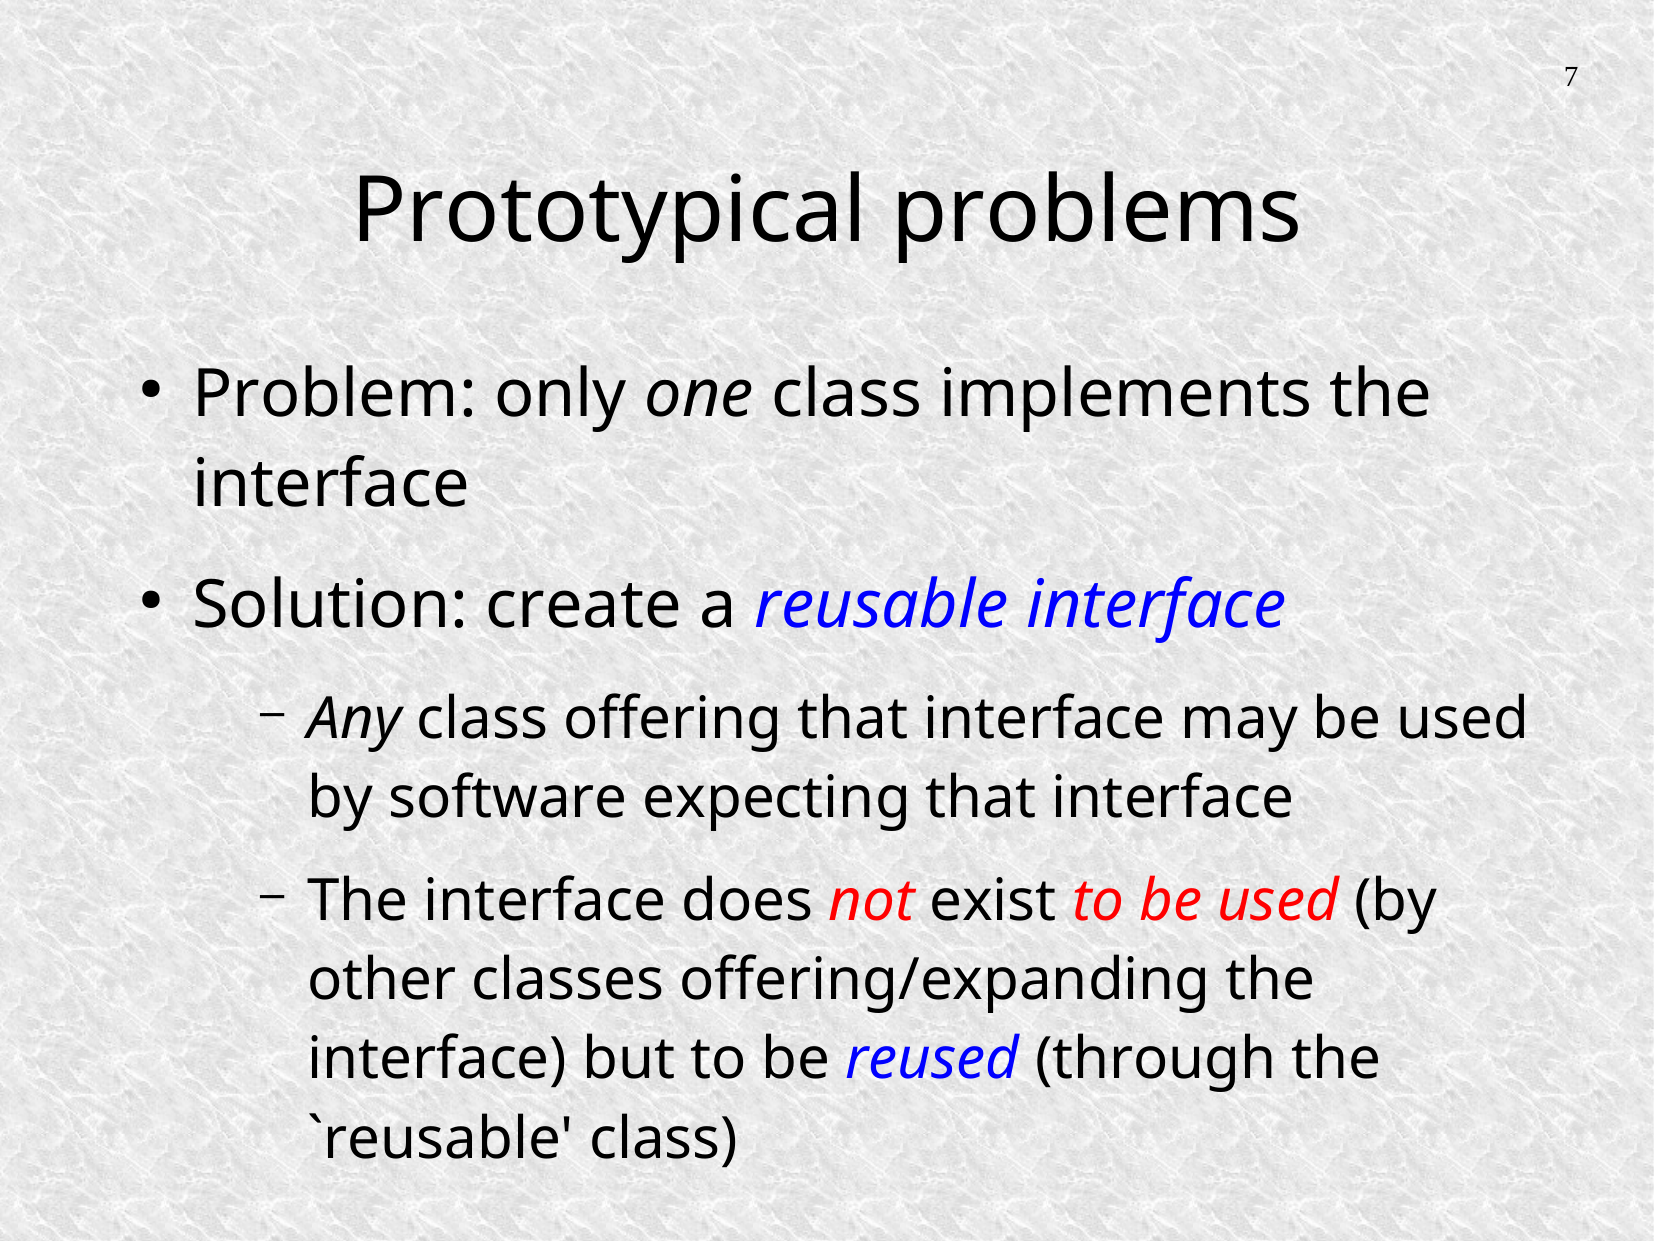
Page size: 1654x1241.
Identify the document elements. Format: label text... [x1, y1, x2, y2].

picture [0, 0, 1654, 1241]
list Problem: only one class implements the interface Solution: create a reusable interface Any class offering that interface may be used by software expecting that interface The interface does not exist to be used (by other classes offering/expanding the interface) but to be reused (through the `reusable' class) [121, 344, 1534, 1137]
title Prototypical problems [121, 102, 1534, 311]
